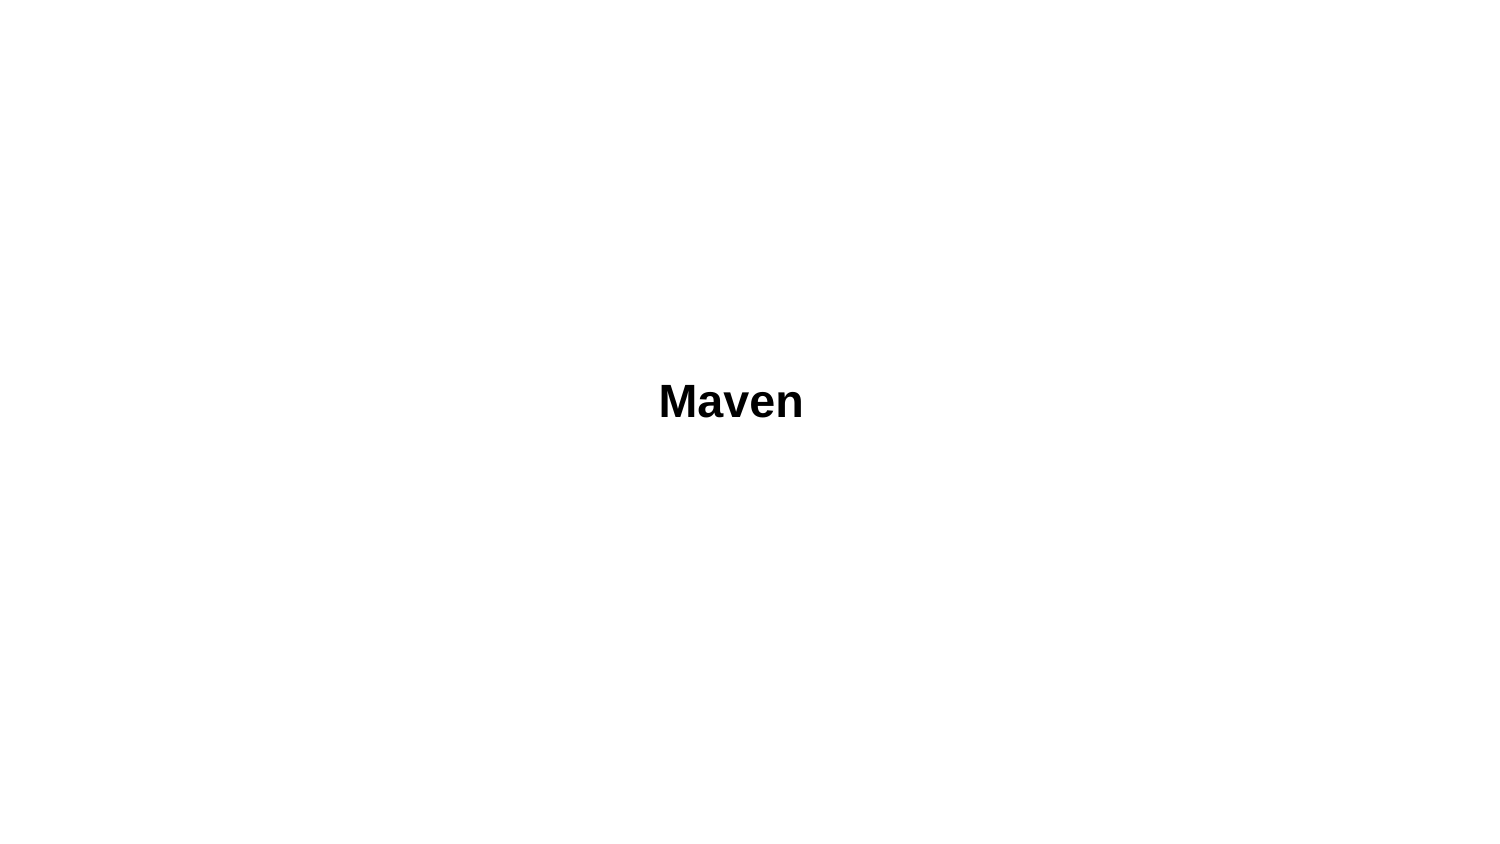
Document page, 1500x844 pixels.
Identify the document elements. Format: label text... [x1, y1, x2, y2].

title Maven [56, 363, 1407, 435]
